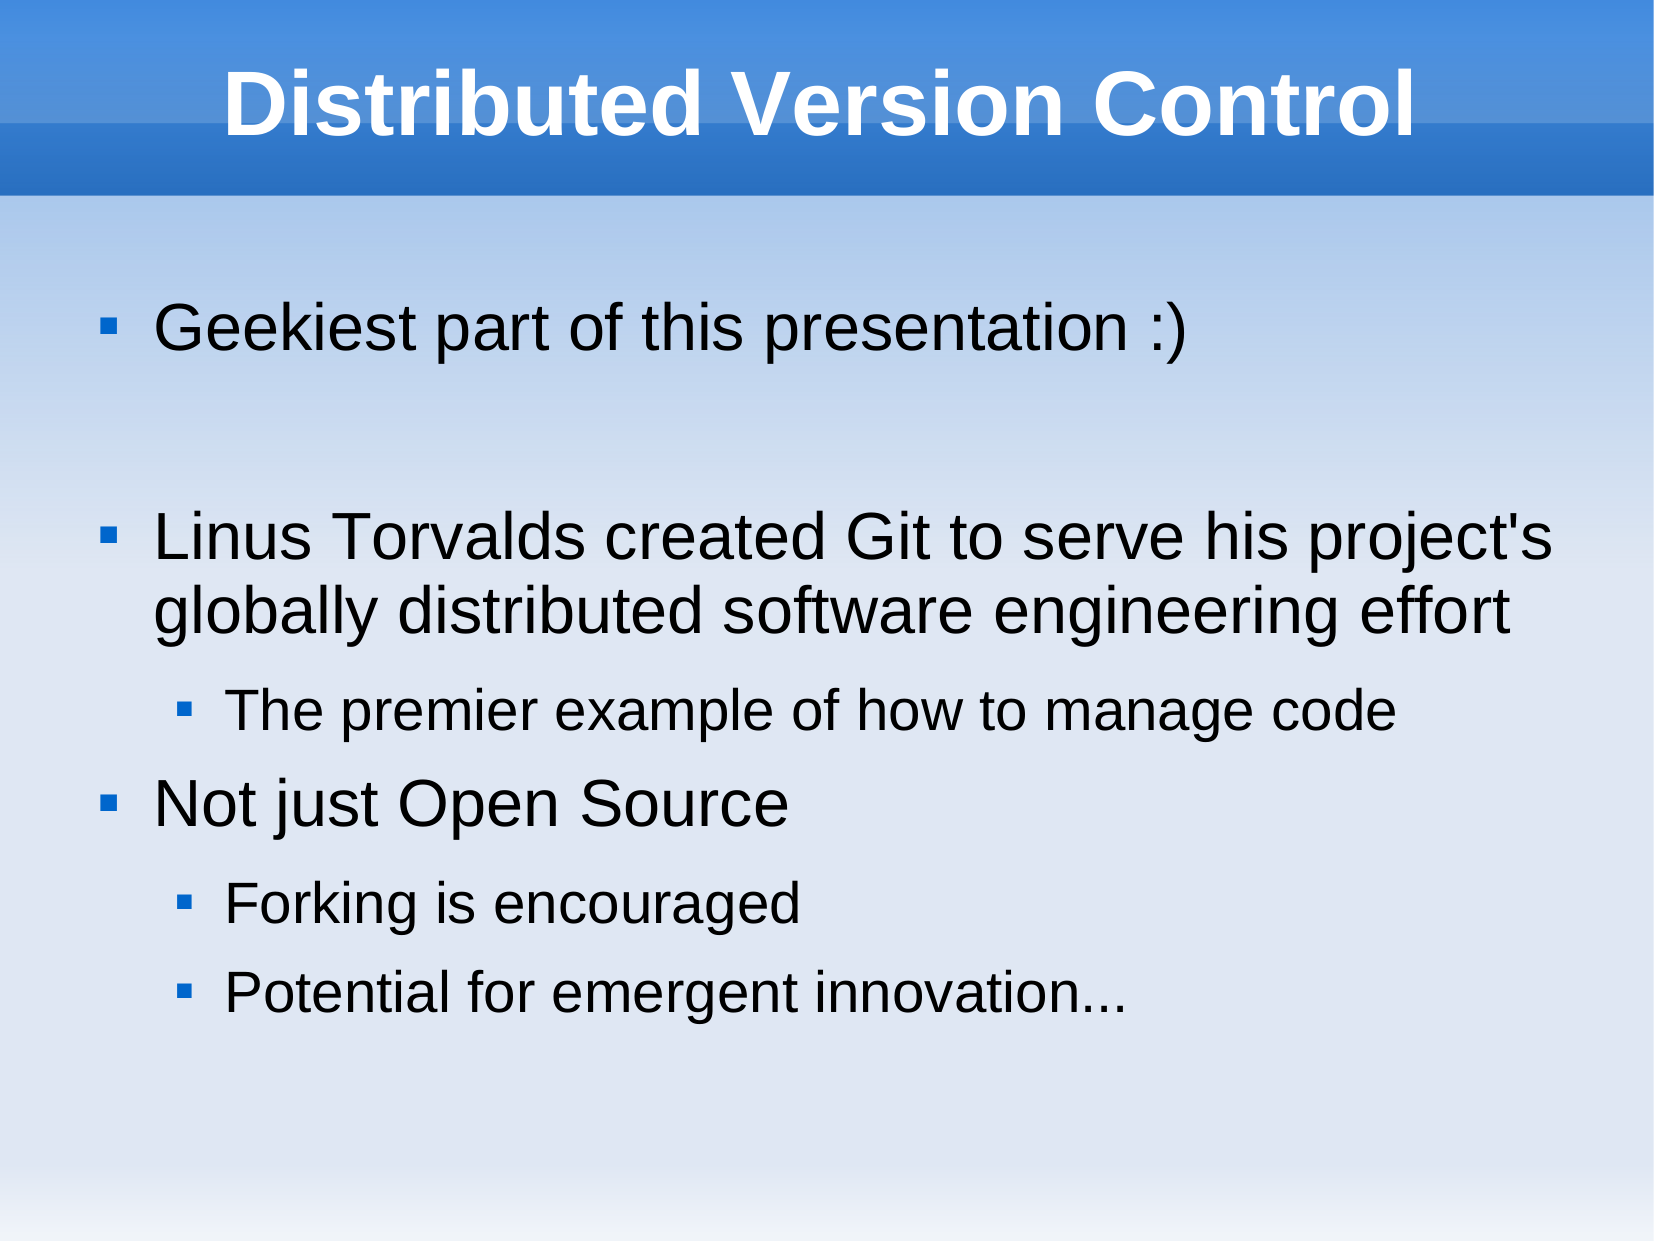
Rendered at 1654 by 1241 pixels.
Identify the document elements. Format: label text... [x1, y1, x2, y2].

title Distributed Version Control [76, 7, 1565, 200]
list Geekiest part of this presentation :) Linus Torvalds created Git to serve his project's globally distributed software engineering effort The premier example of how to manage code Not just Open Source Forking is encouraged Potential for emergent innovation... [82, 290, 1571, 1094]
picture [0, 0, 1654, 1241]
